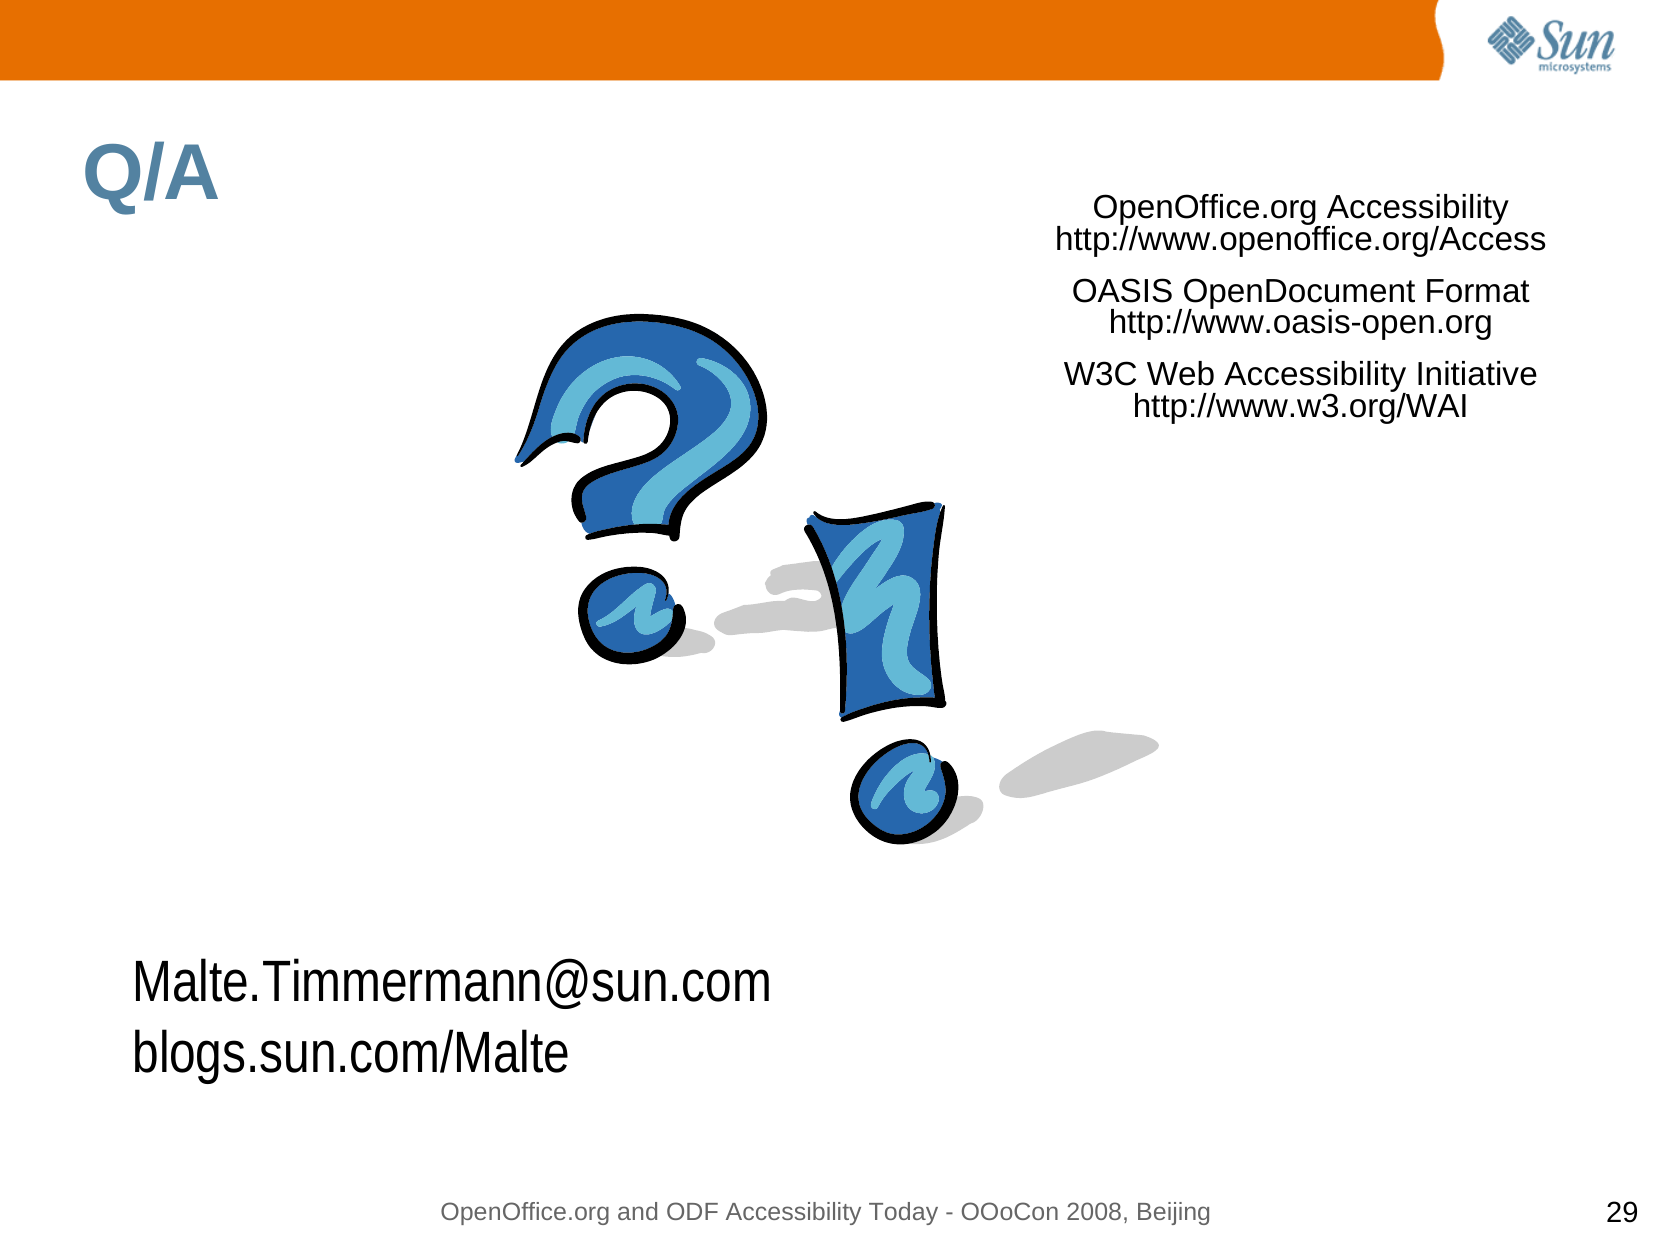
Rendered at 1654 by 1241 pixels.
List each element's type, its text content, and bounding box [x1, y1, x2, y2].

title Q/A [82, 135, 1585, 251]
picture [0, 0, 1654, 83]
picture [496, 295, 1179, 863]
text_box Malte.Timmermann@sun.com blogs.sun.com/Malte [132, 955, 1420, 1108]
text_box OpenOffice.org Accessibility http://www.openoffice.org/Access OASIS OpenDocument Format http://www.oasis-open.org W3C Web Accessibility Initiative http://www.w3.org/WAI [1054, 193, 1599, 431]
